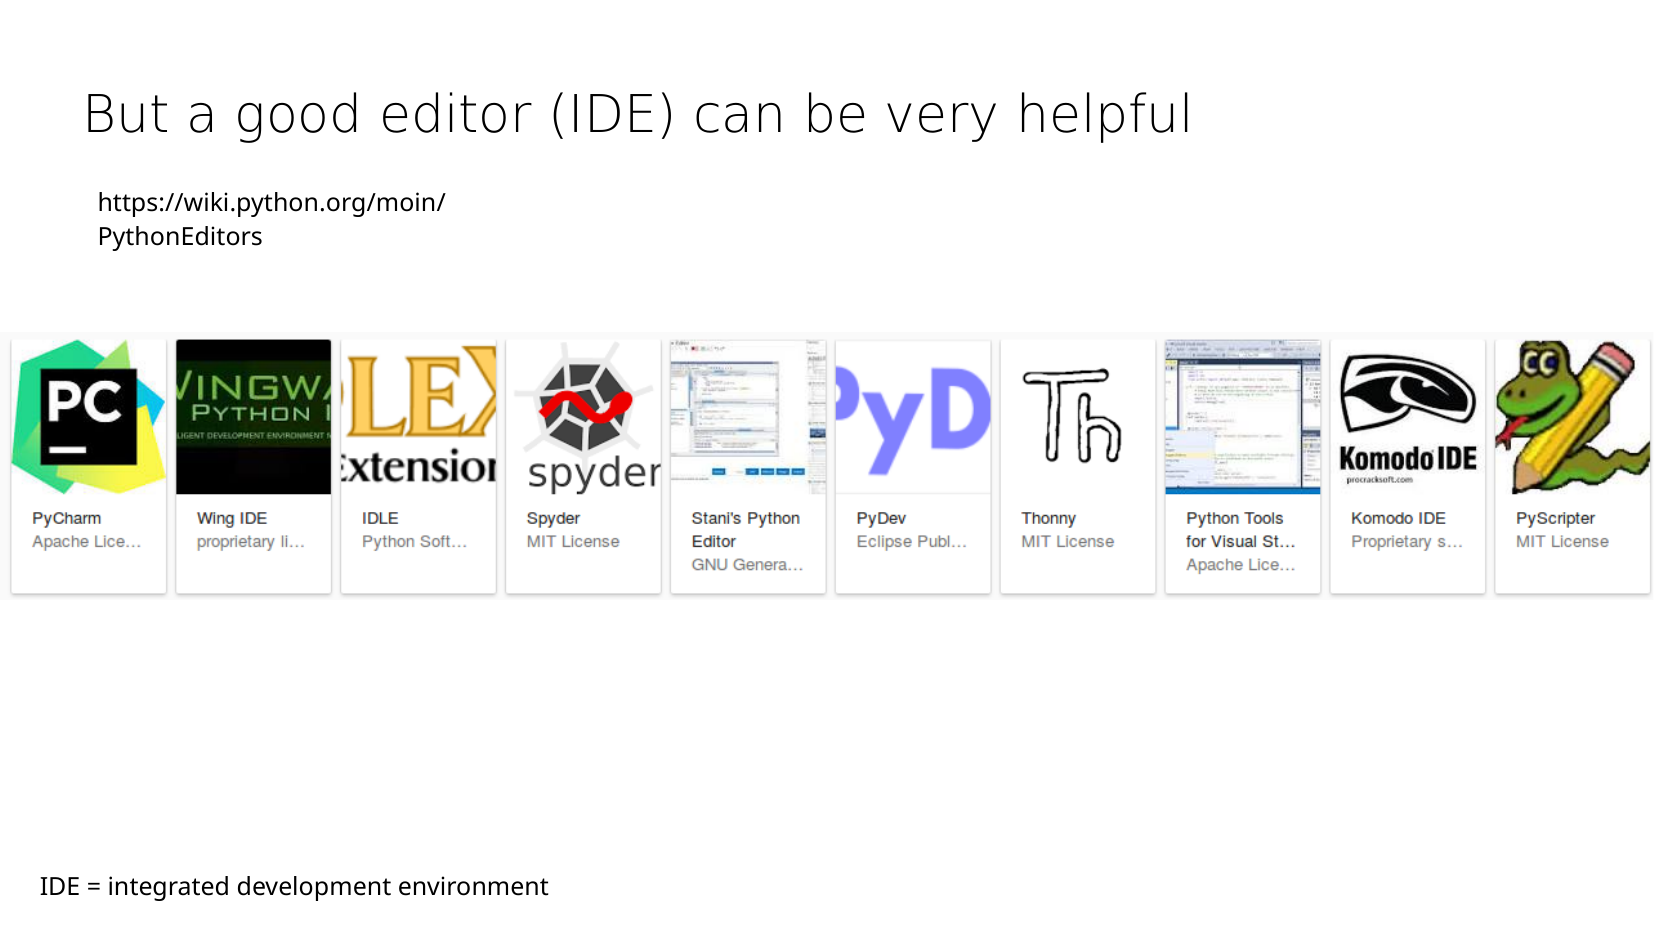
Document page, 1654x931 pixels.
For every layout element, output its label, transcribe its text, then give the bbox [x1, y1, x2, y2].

text_box https://wiki.python.org/moin/PythonEditors [82, 177, 619, 221]
text_box IDE = integrated development environment [24, 861, 1019, 905]
picture [0, 332, 1654, 601]
title But a good editor (IDE) can be very helpful [82, 37, 1571, 193]
